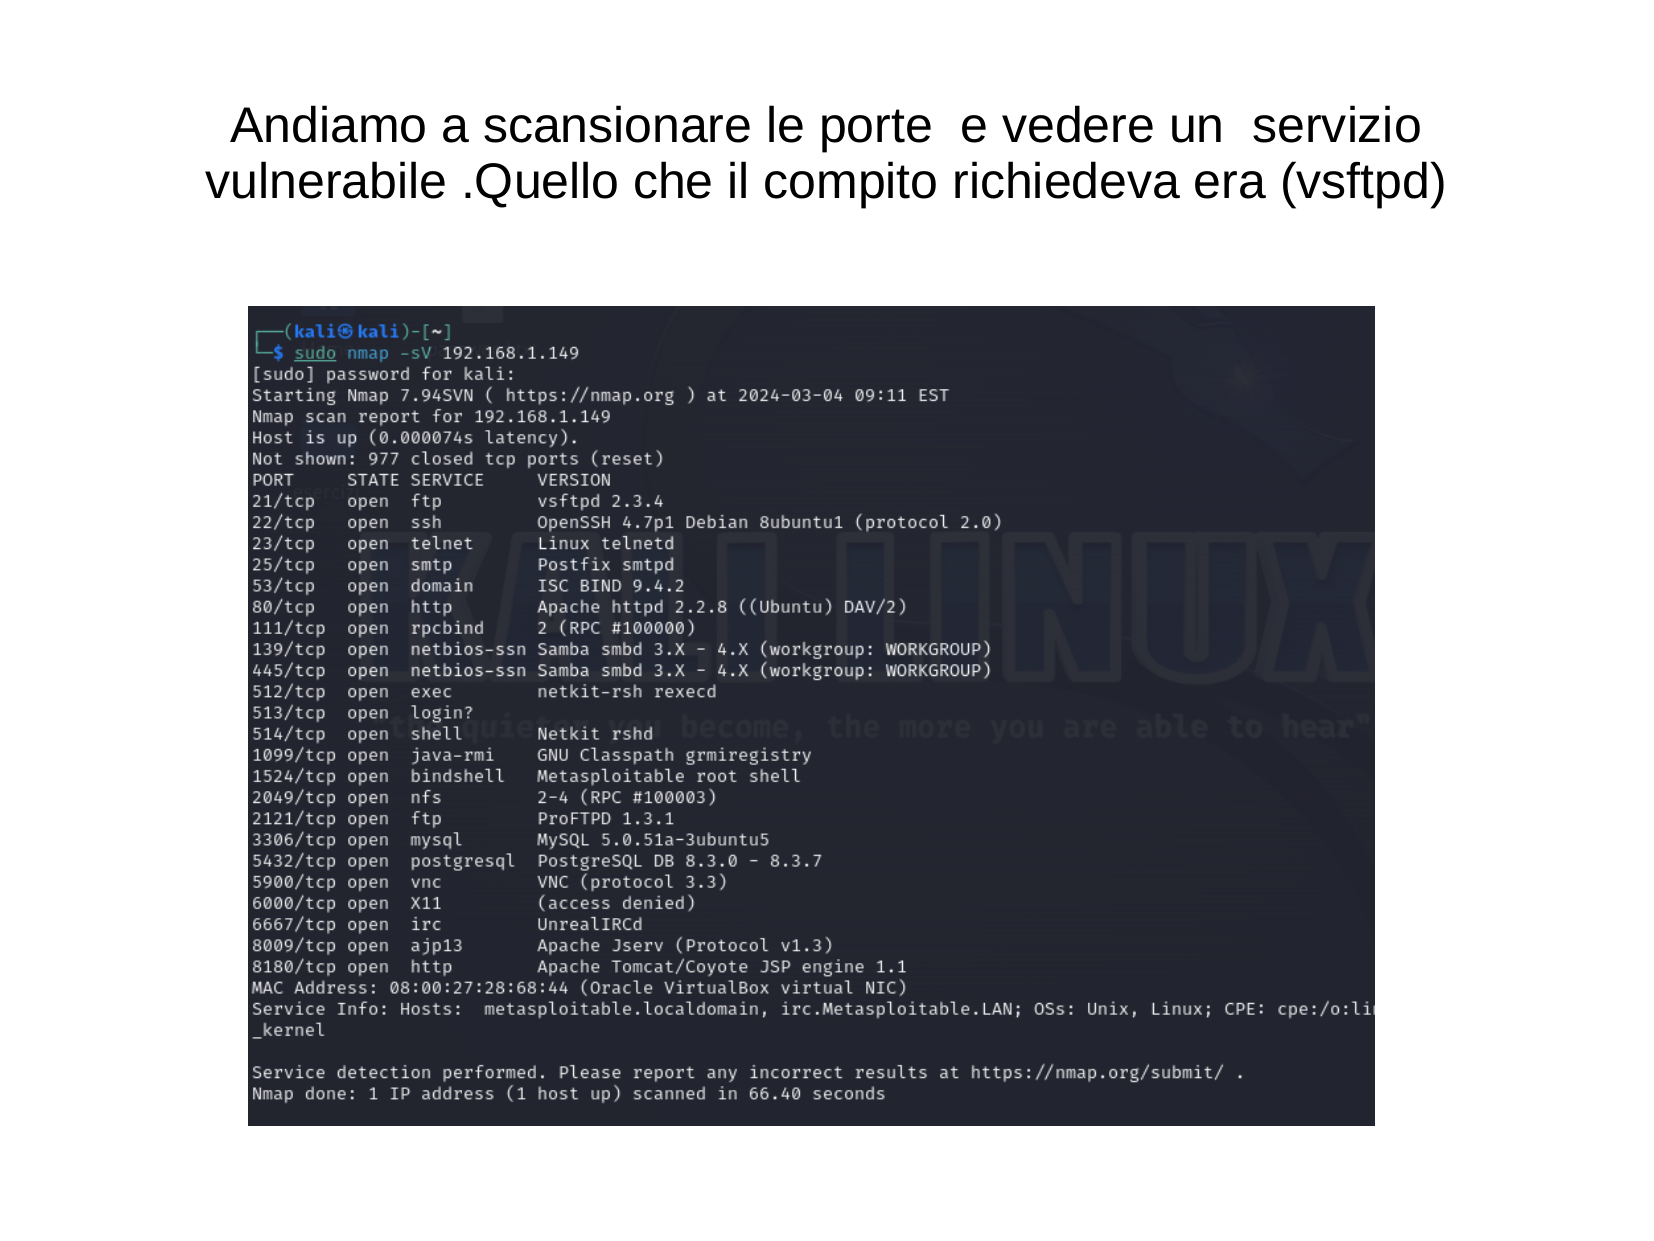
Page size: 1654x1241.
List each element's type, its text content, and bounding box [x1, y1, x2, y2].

title Andiamo a scansionare le porte e vedere un servizio vulnerabile .Quello che il compito richiedeva era (vsftpd) [82, 49, 1571, 257]
picture [248, 306, 1375, 1126]
